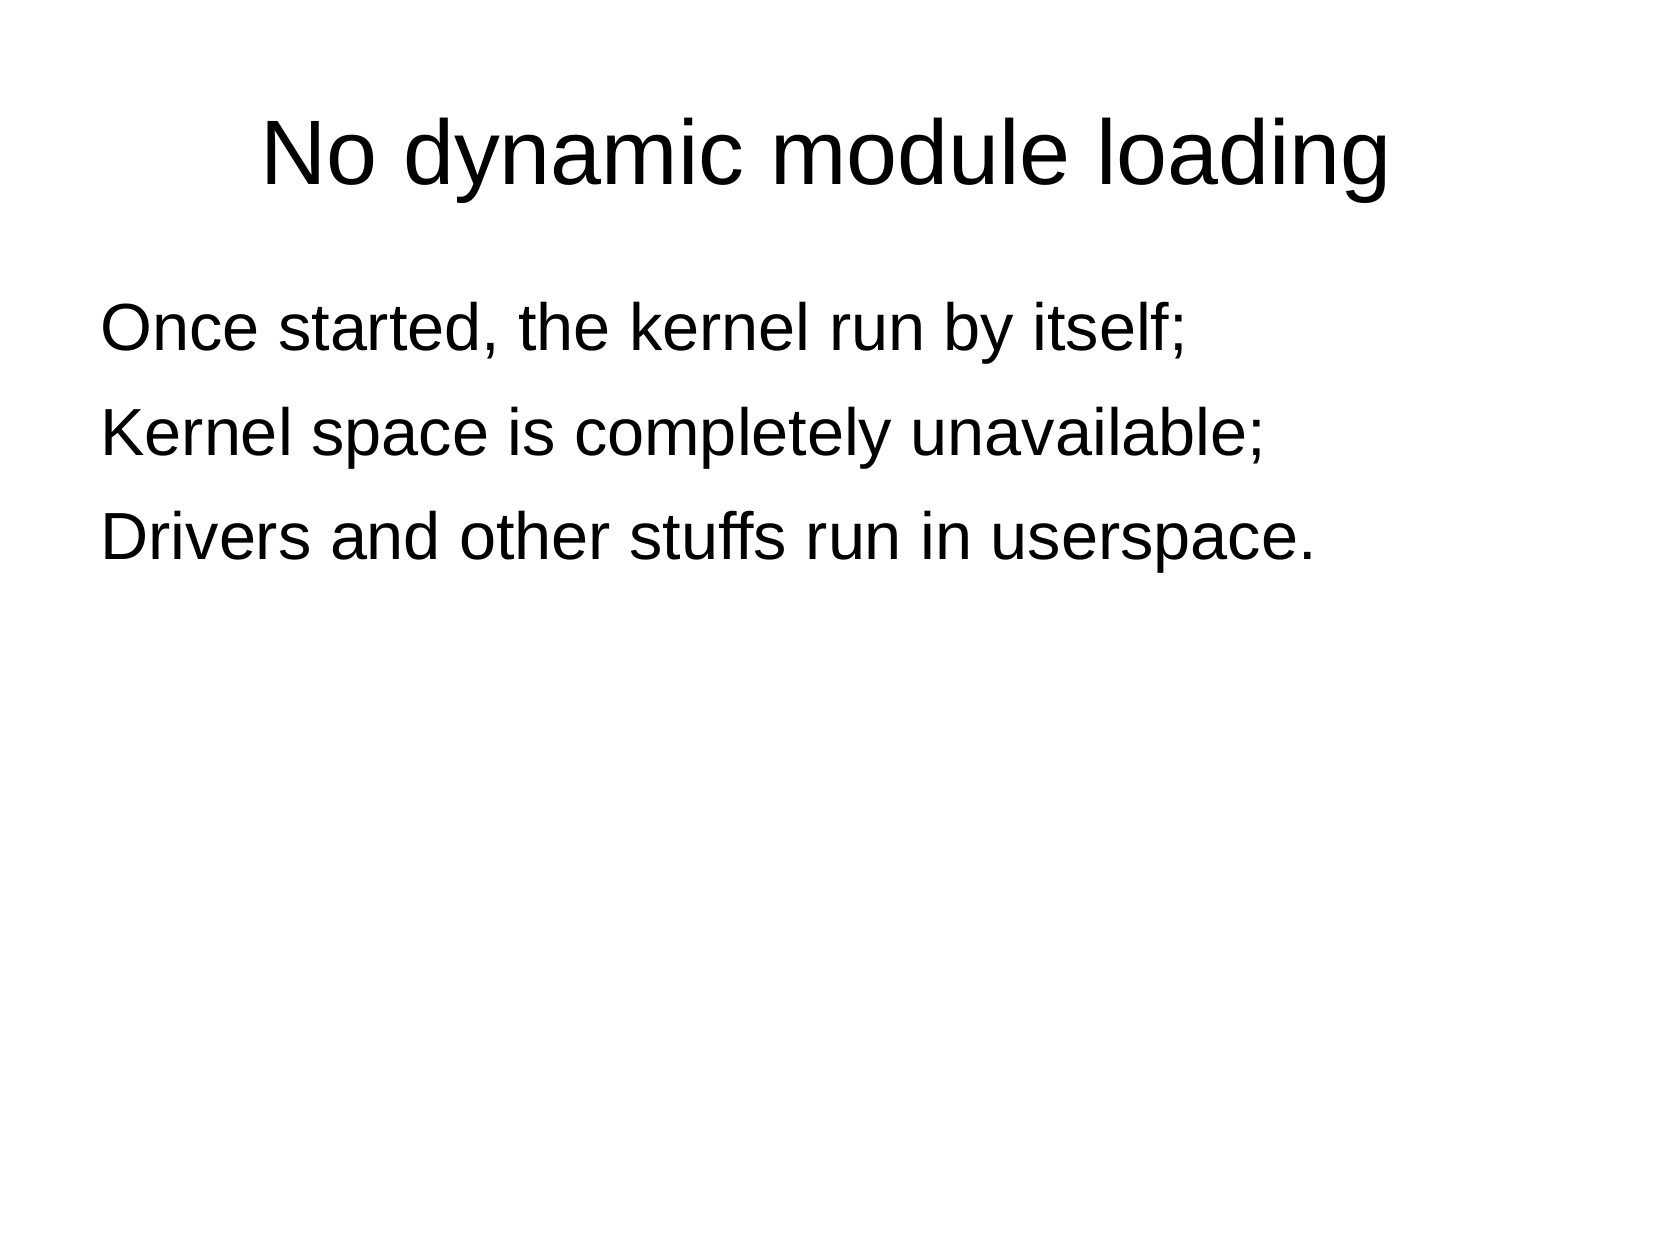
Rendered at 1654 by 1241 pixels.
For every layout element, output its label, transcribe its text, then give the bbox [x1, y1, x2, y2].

title No dynamic module loading [82, 56, 1571, 250]
list Once started, the kernel run by itself; Kernel space is completely unavailable; Drivers and other stuffs run in userspace. [82, 290, 1571, 1094]
